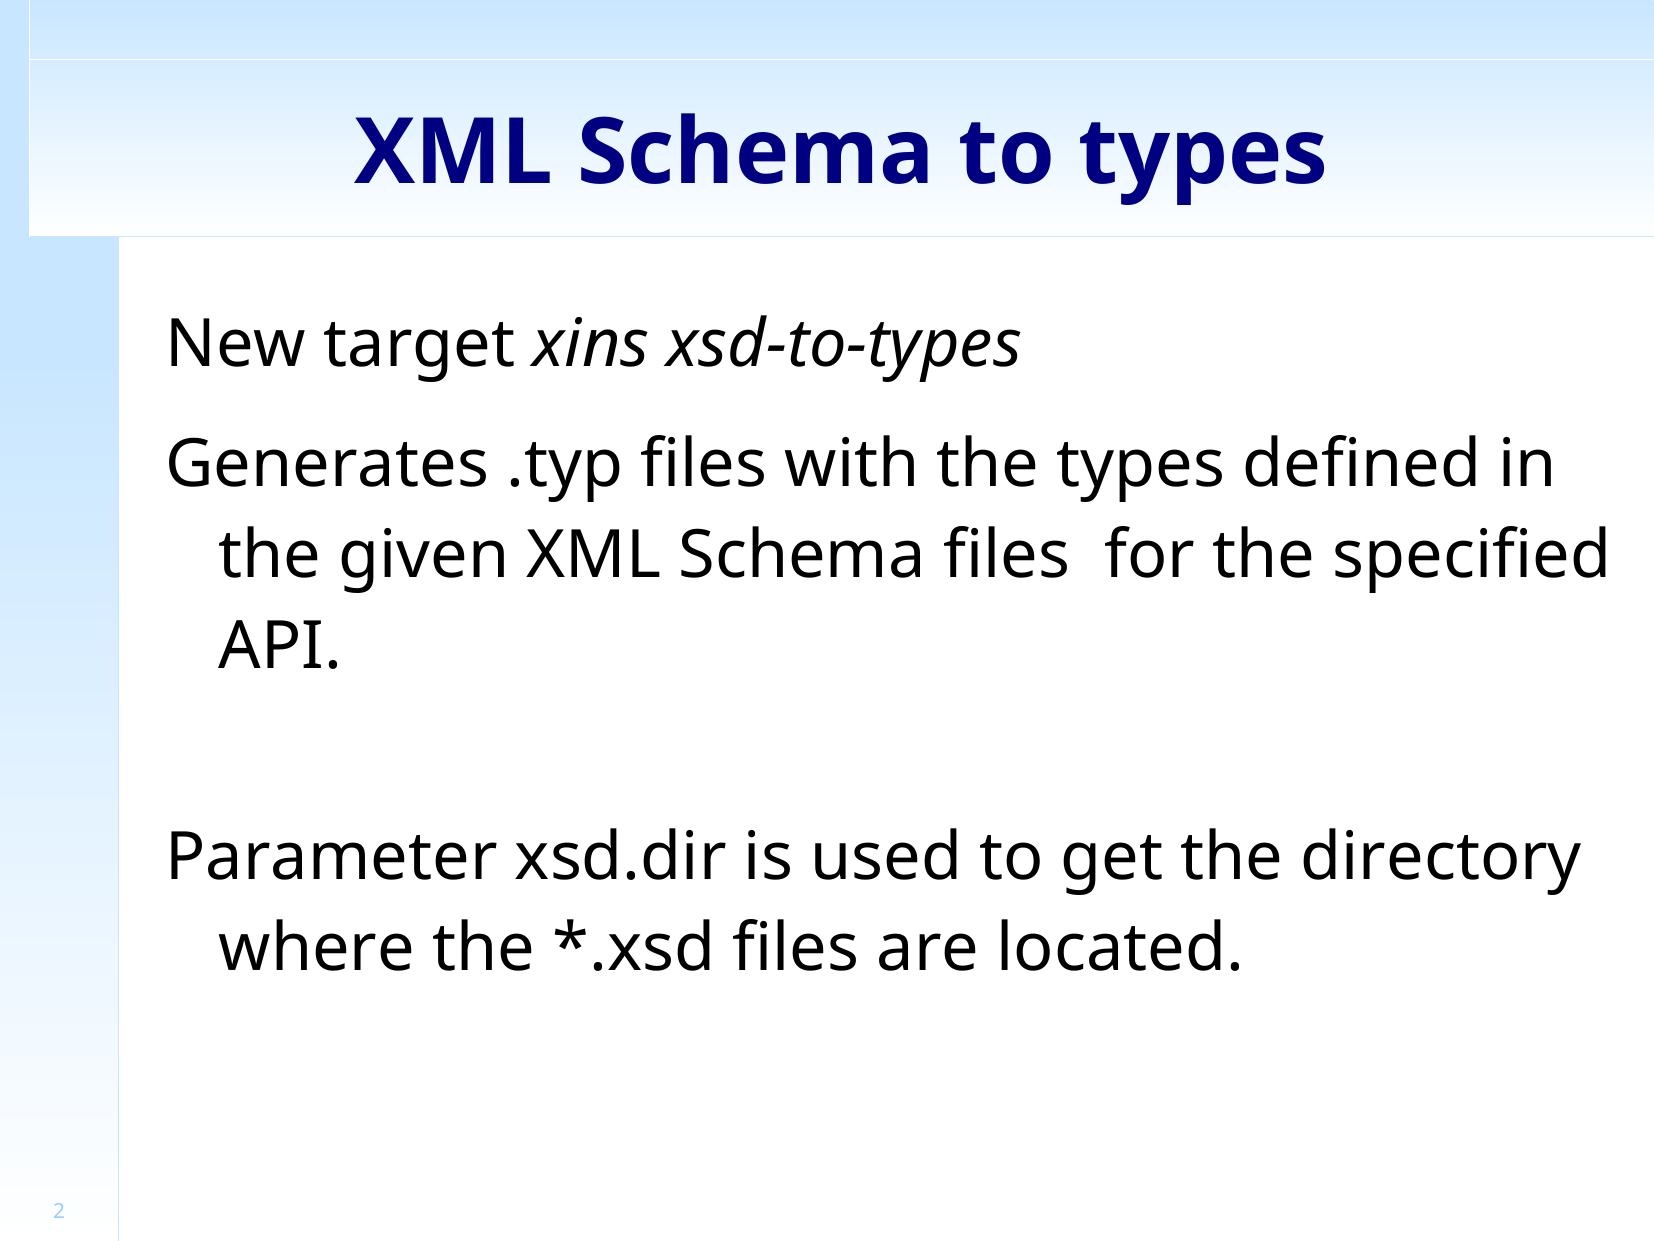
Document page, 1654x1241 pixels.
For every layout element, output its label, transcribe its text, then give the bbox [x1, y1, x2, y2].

list New target xins xsd-to-types Generates .typ files with the types defined in the given XML Schema files for the specified API. Parameter xsd.dir is used to get the directory where the *.xsd files are located. [147, 295, 1625, 1182]
title XML Schema to types [29, 59, 1654, 237]
